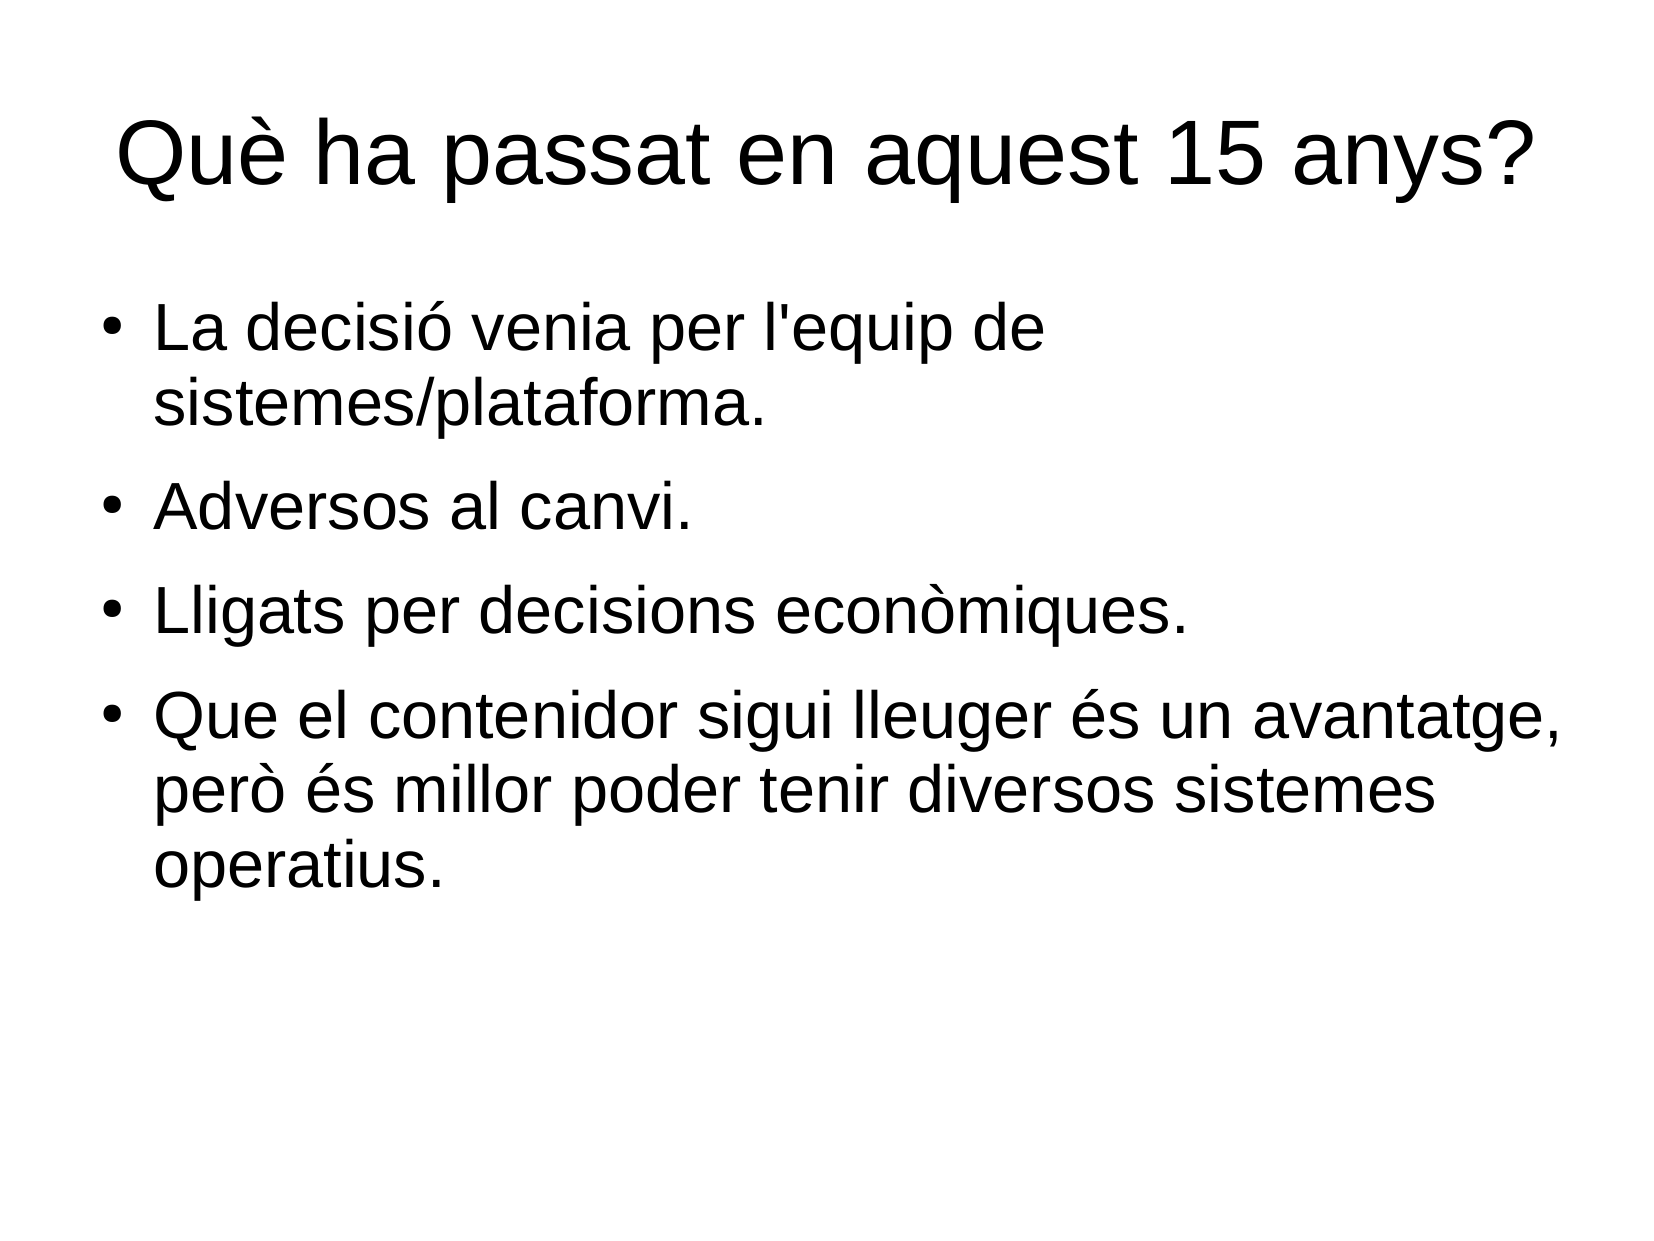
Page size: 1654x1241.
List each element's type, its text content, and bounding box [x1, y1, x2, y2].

title Què ha passat en aquest 15 anys? [82, 49, 1571, 257]
list La decisió venia per l'equip de sistemes/plataforma. Adversos al canvi. Lligats per decisions econòmiques. Que el contenidor sigui lleuger és un avantatge, però és millor poder tenir diversos sistemes operatius. [82, 290, 1571, 1109]
